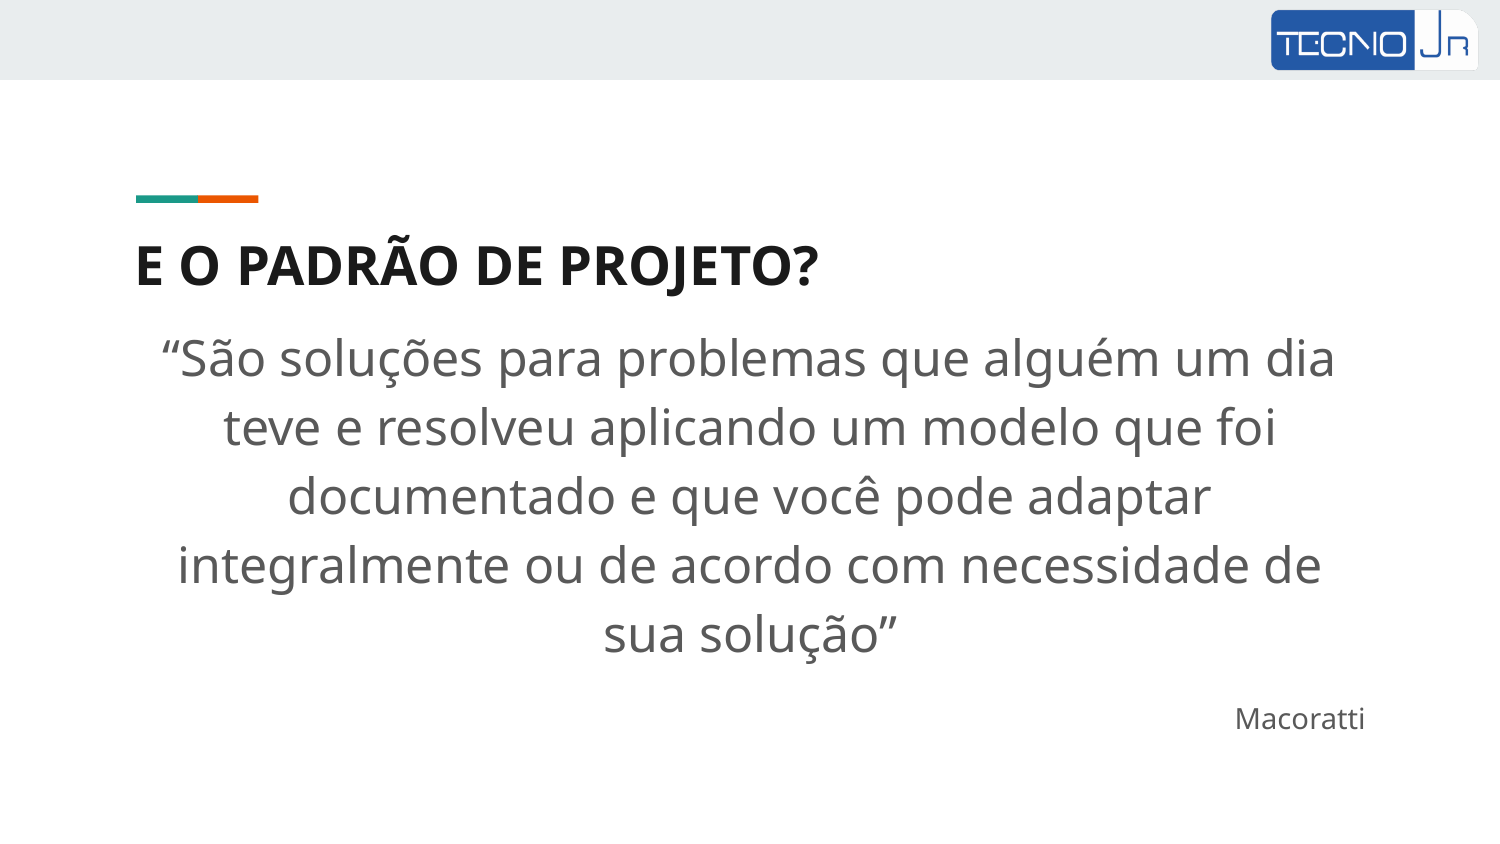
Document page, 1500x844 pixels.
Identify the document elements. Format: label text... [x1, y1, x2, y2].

picture [1227, 0, 1500, 125]
title E O PADRÃO DE PROJETO? [119, 216, 1381, 305]
list “São soluções para problemas que alguém um dia teve e resolveu aplicando um modelo que foi documentado e que você pode adaptar integralmente ou de acordo com necessidade de sua solução” Macoratti [119, 341, 1381, 712]
